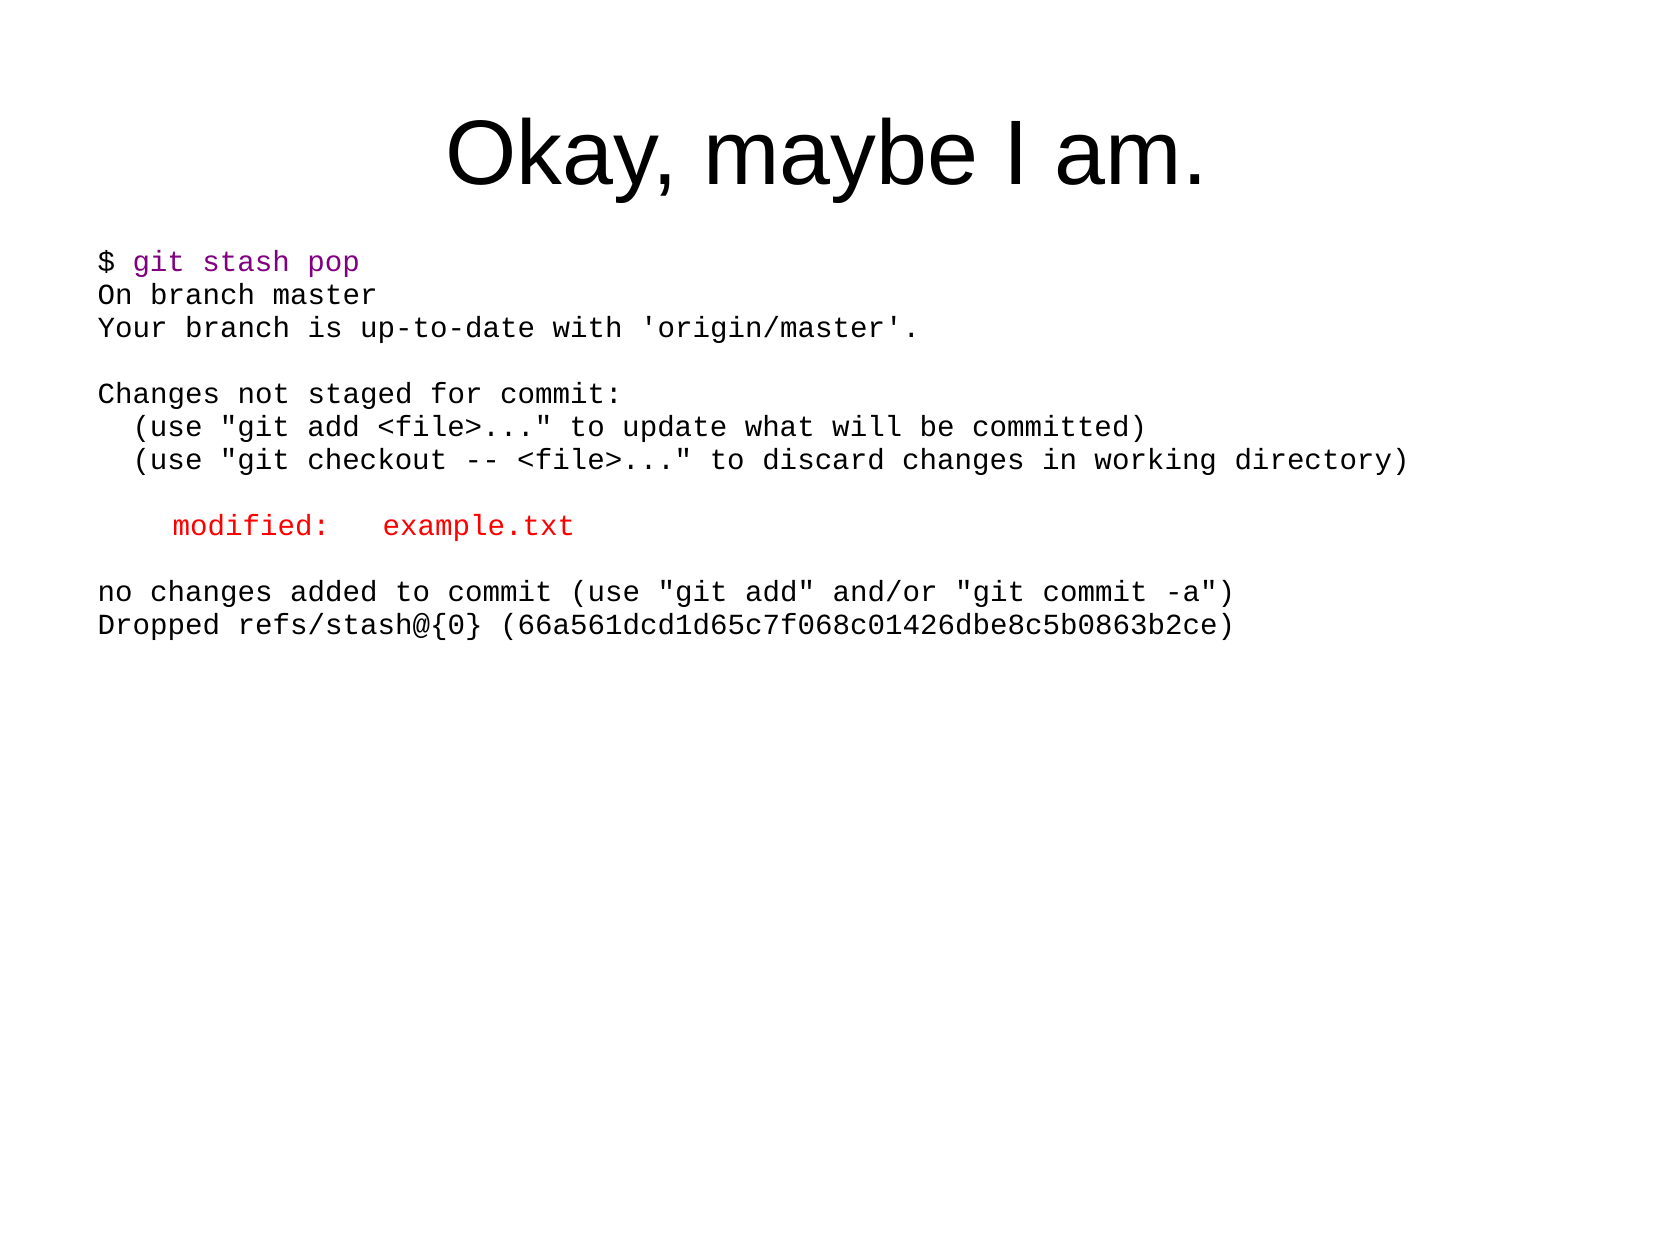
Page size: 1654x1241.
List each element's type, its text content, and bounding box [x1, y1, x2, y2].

title Okay, maybe I am. [82, 49, 1571, 240]
text_box $ git stash pop On branch master Your branch is up-to-date with 'origin/master'. Changes not staged for commit: (use "git add <file>..." to update what will be committed) (use "git checkout -- <file>..." to discard changes in working directory) modified: example.txt no changes added to commit (use "git add" and/or "git commit -a") Dropped refs/stash@{0} (66a561dcd1d65c7f068c01426dbe8c5b0863b2ce) [82, 240, 1613, 1186]
